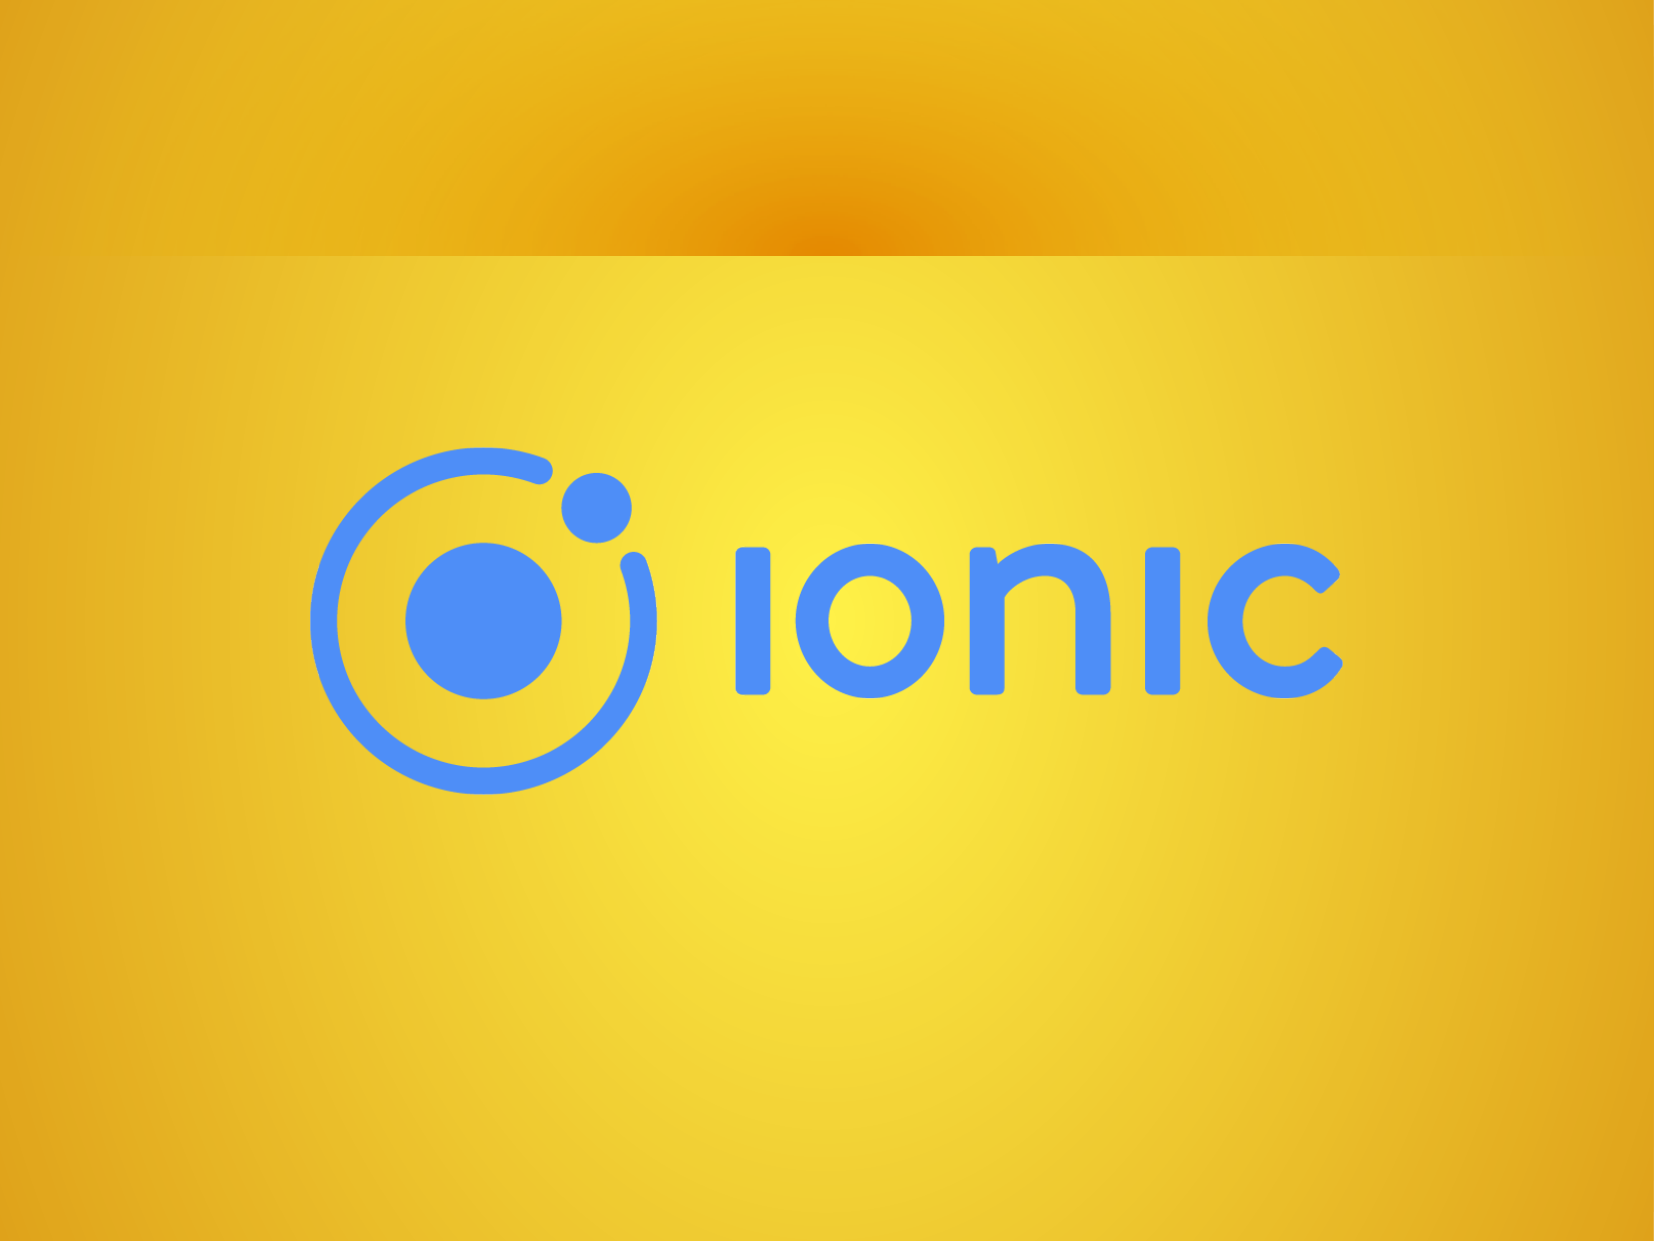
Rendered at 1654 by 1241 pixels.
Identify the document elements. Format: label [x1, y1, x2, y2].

picture [302, 434, 1351, 806]
